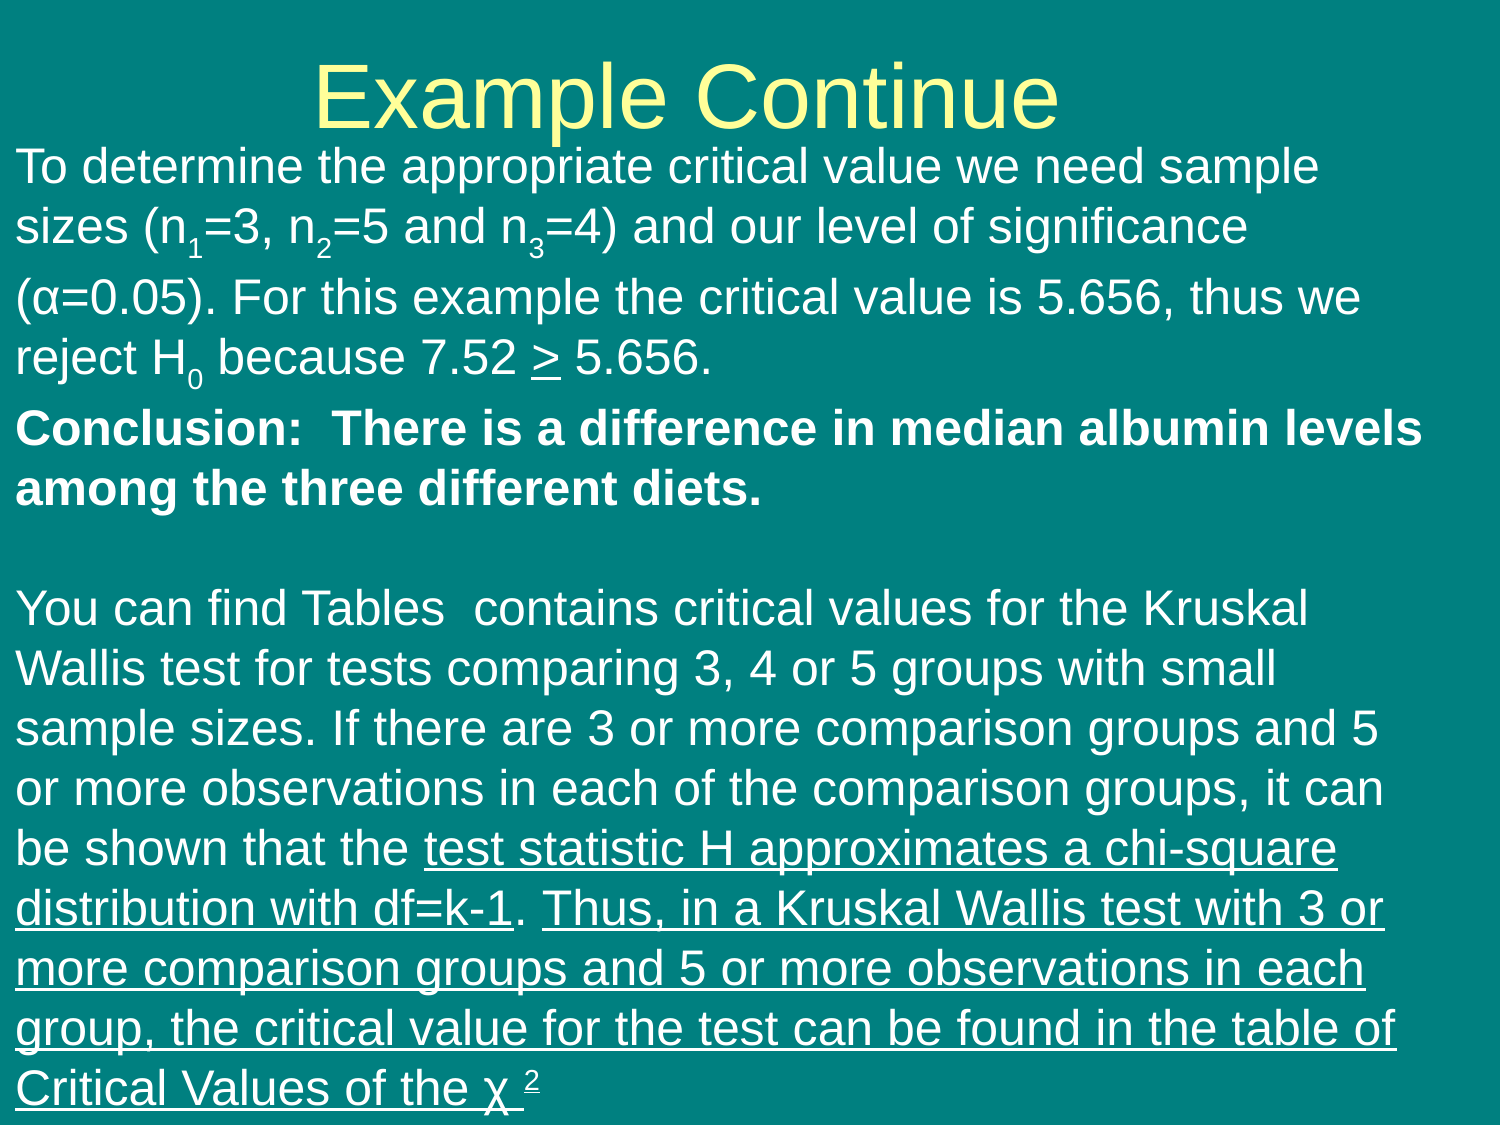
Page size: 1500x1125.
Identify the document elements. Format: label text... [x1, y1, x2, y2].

text_box To determine the appropriate critical value we need sample sizes (n1=3, n2=5 and n3=4) and our level of significance (α=0.05). For this example the critical value is 5.656, thus we reject H0 because 7.52 > 5.656. Conclusion: There is a difference in median albumin levels among the three different diets. You can find Tables contains critical values for the Kruskal Wallis test for tests comparing 3, 4 or 5 groups with small sample sizes. If there are 3 or more comparison groups and 5 or more observations in each of the comparison groups, it can be shown that the test statistic H approximates a chi-square distribution with df=k-1. Thus, in a Kruskal Wallis test with 3 or more comparison groups and 5 or more observations in each group, the critical value for the test can be found in the table of Critical Values of the χ 2 [0, 126, 1450, 1123]
title Example Continue [12, 0, 1363, 126]
